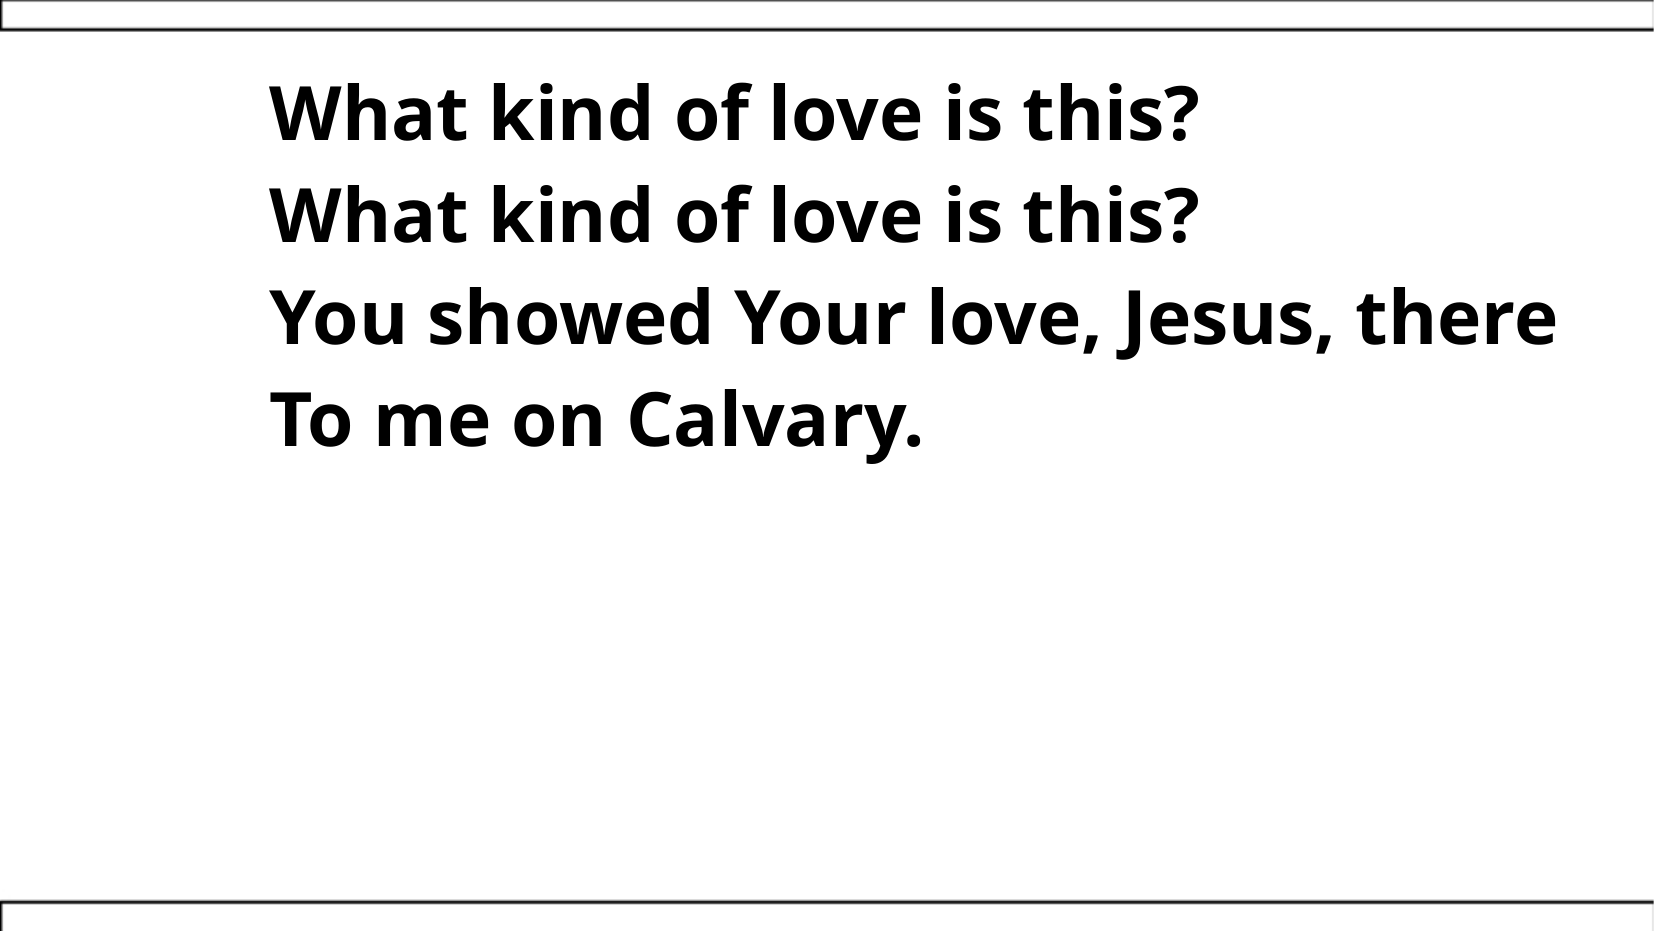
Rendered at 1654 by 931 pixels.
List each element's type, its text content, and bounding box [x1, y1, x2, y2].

picture [0, 0, 1654, 931]
text_box What kind of love is this? What kind of love is this? You showed Your love, Jesus, there To me on Calvary. [60, 52, 1576, 481]
